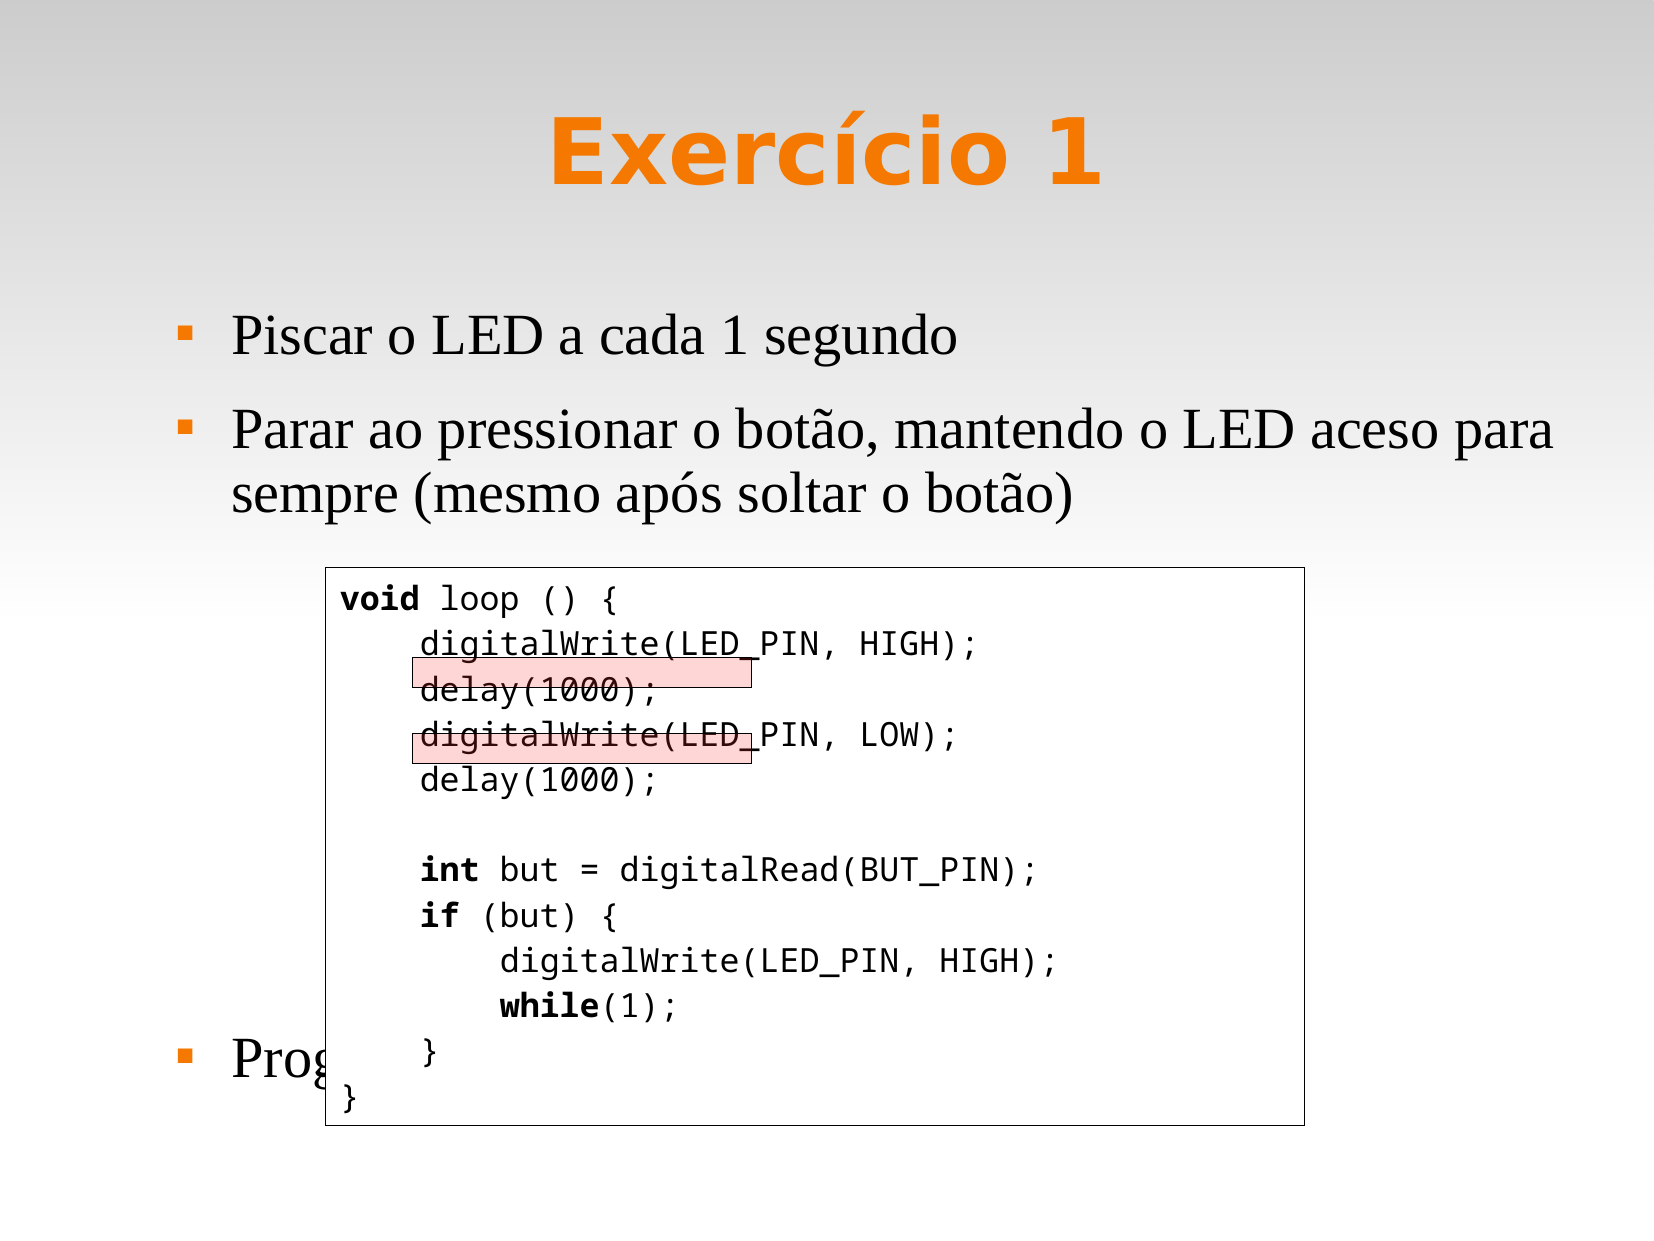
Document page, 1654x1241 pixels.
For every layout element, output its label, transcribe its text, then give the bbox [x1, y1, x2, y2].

text_box void loop () { digitalWrite(LED_PIN, HIGH); delay(1000); digitalWrite(LED_PIN, LOW); delay(1000); int but = digitalRead(BUT_PIN); if (but) { digitalWrite(LED_PIN, HIGH); while(1); } } [325, 567, 1305, 1052]
text_box [412, 657, 752, 688]
title Exercício 1 [82, 49, 1571, 257]
list Piscar o LED a cada 1 segundo Parar ao pressionar o botão, mantendo o LED aceso para sempre (mesmo após soltar o botão) Programa interativo! [89, 302, 1576, 1209]
text_box [412, 733, 752, 764]
